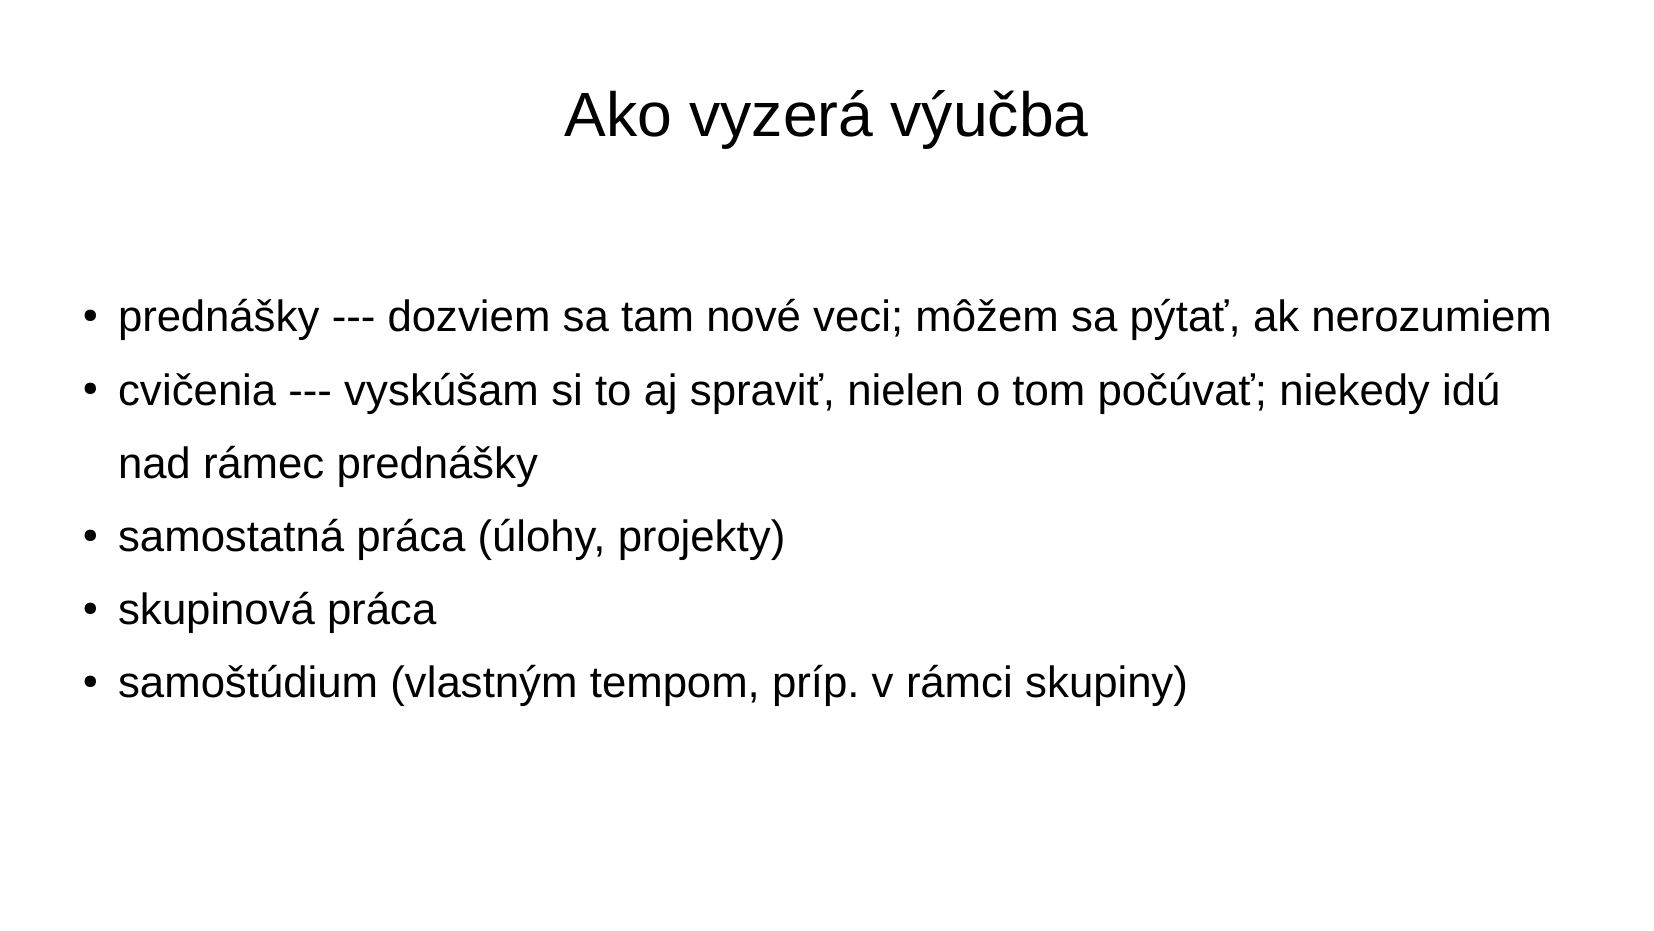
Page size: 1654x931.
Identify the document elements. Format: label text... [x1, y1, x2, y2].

subtitle prednášky --- dozviem sa tam nové veci; môžem sa pýtať, ak nerozumiem cvičenia --- vyskúšam si to aj spraviť, nielen o tom počúvať; niekedy idú nad rámec prednášky samostatná práca (úlohy, projekty) skupinová práca samoštúdium (vlastným tempom, príp. v rámci skupiny) [82, 217, 1571, 758]
title Ako vyzerá výučba [82, 37, 1571, 193]
